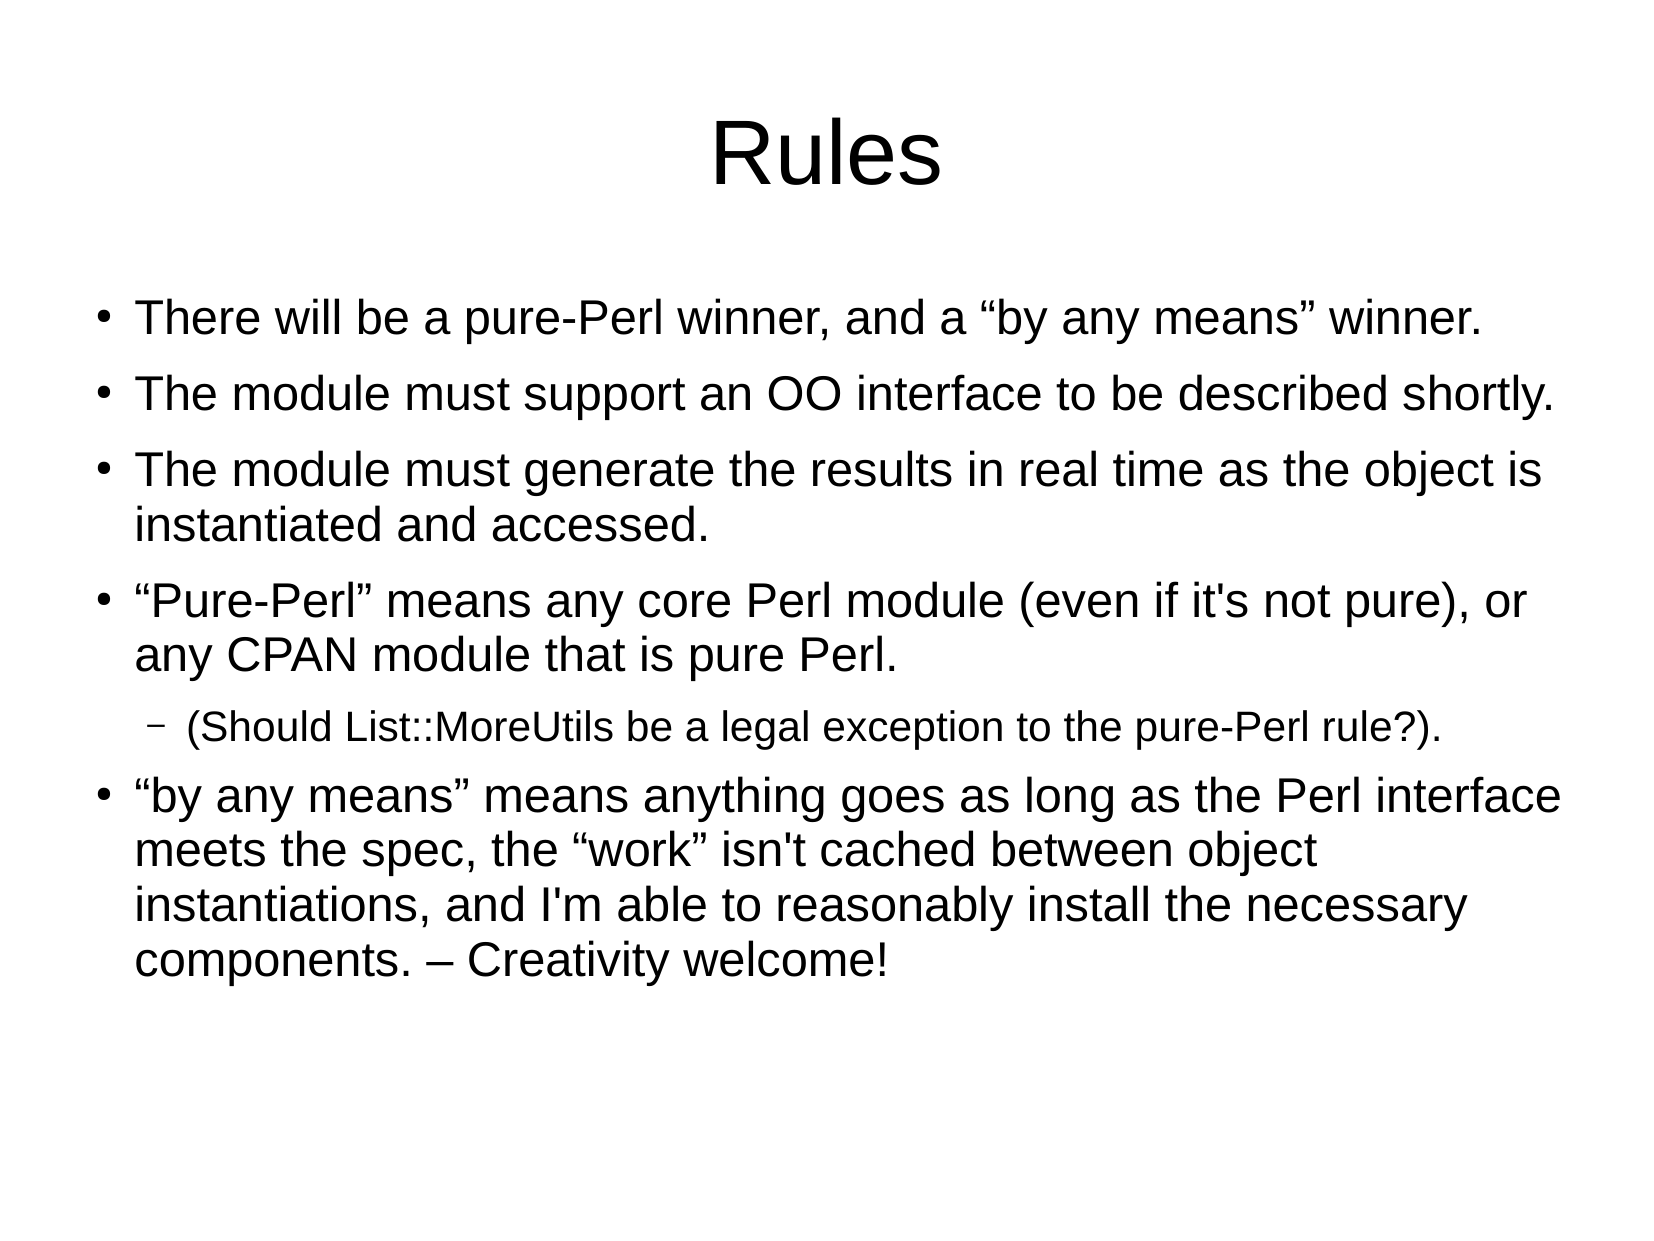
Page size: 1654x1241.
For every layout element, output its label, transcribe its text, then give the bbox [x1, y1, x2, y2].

list There will be a pure-Perl winner, and a “by any means” winner. The module must support an OO interface to be described shortly. The module must generate the results in real time as the object is instantiated and accessed. “Pure-Perl” means any core Perl module (even if it's not pure), or any CPAN module that is pure Perl. (Should List::MoreUtils be a legal exception to the pure-Perl rule?). “by any means” means anything goes as long as the Perl interface meets the spec, the “work” isn't cached between object instantiations, and I'm able to reasonably install the necessary components. – Creativity welcome! [82, 290, 1571, 1010]
title Rules [82, 49, 1571, 257]
